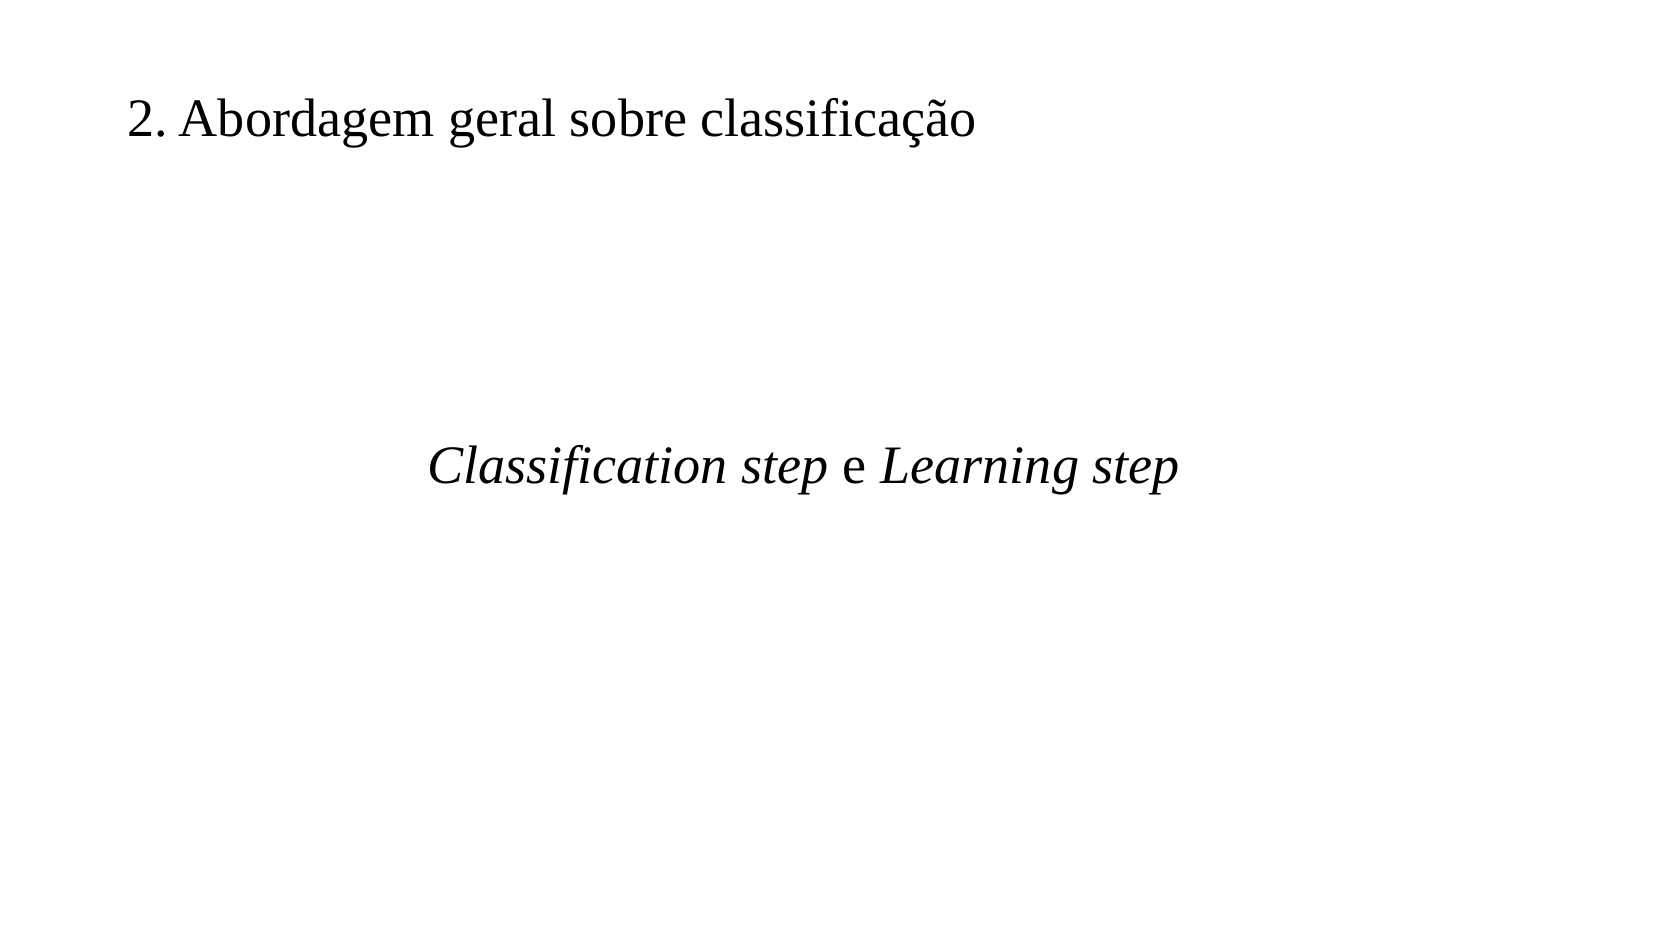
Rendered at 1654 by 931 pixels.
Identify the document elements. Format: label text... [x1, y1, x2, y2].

text_box 2. Abordagem geral sobre classificação [112, 80, 1051, 216]
text_box Classification step e Learning step [412, 427, 1351, 563]
